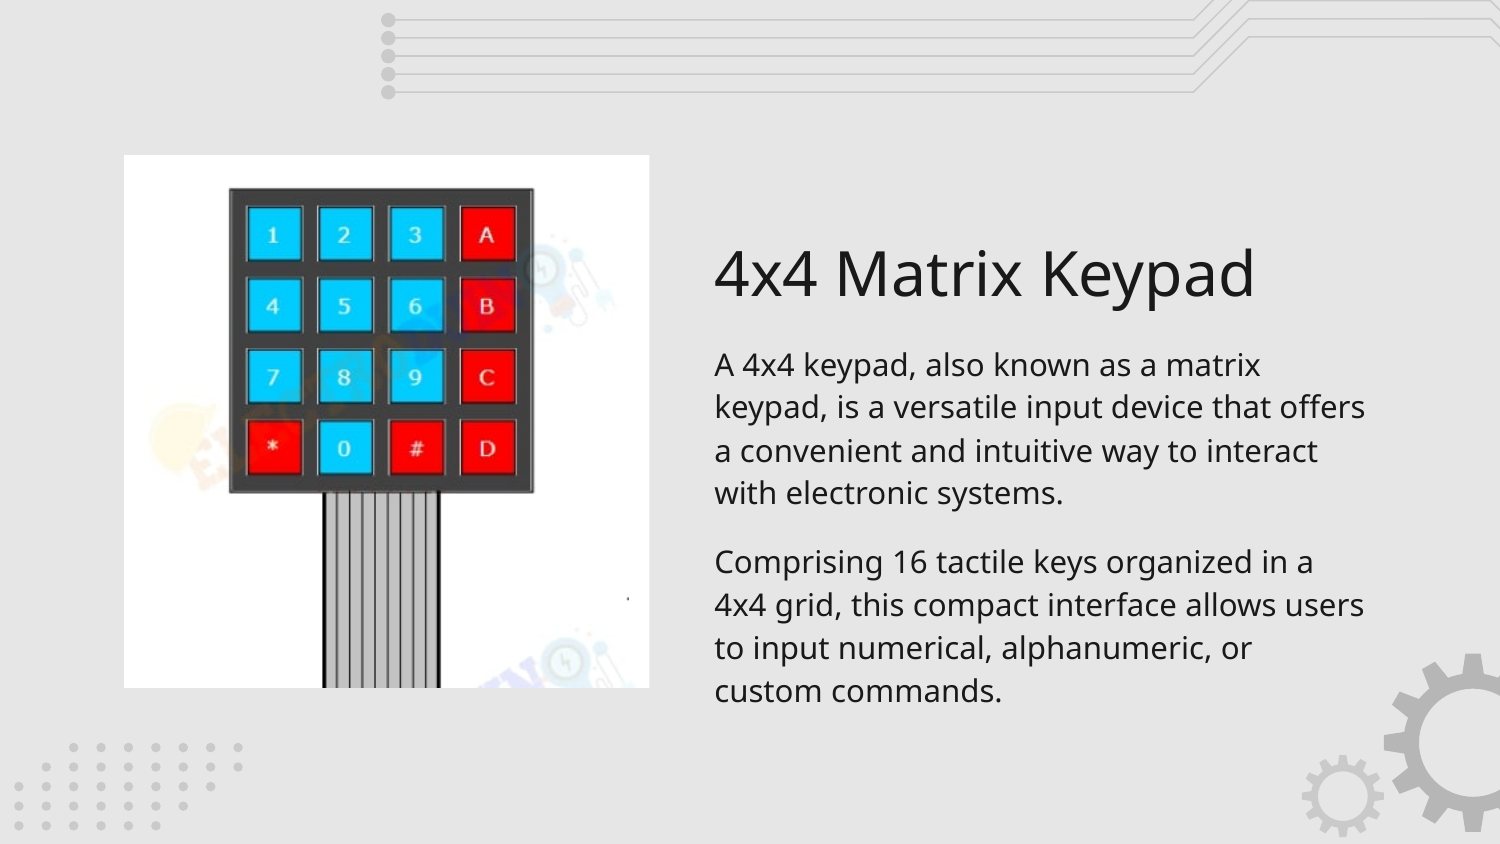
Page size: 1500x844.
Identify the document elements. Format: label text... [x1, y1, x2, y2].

title 4x4 Matrix Keypad [699, 155, 1384, 324]
list A 4x4 keypad, also known as a matrix keypad, is a versatile input device that offers a convenient and intuitive way to interact with electronic systems. Comprising 16 tactile keys organized in a 4x4 grid, this compact interface allows users to input numerical, alphanumeric, or custom commands. [699, 324, 1384, 688]
picture [116, 155, 650, 688]
